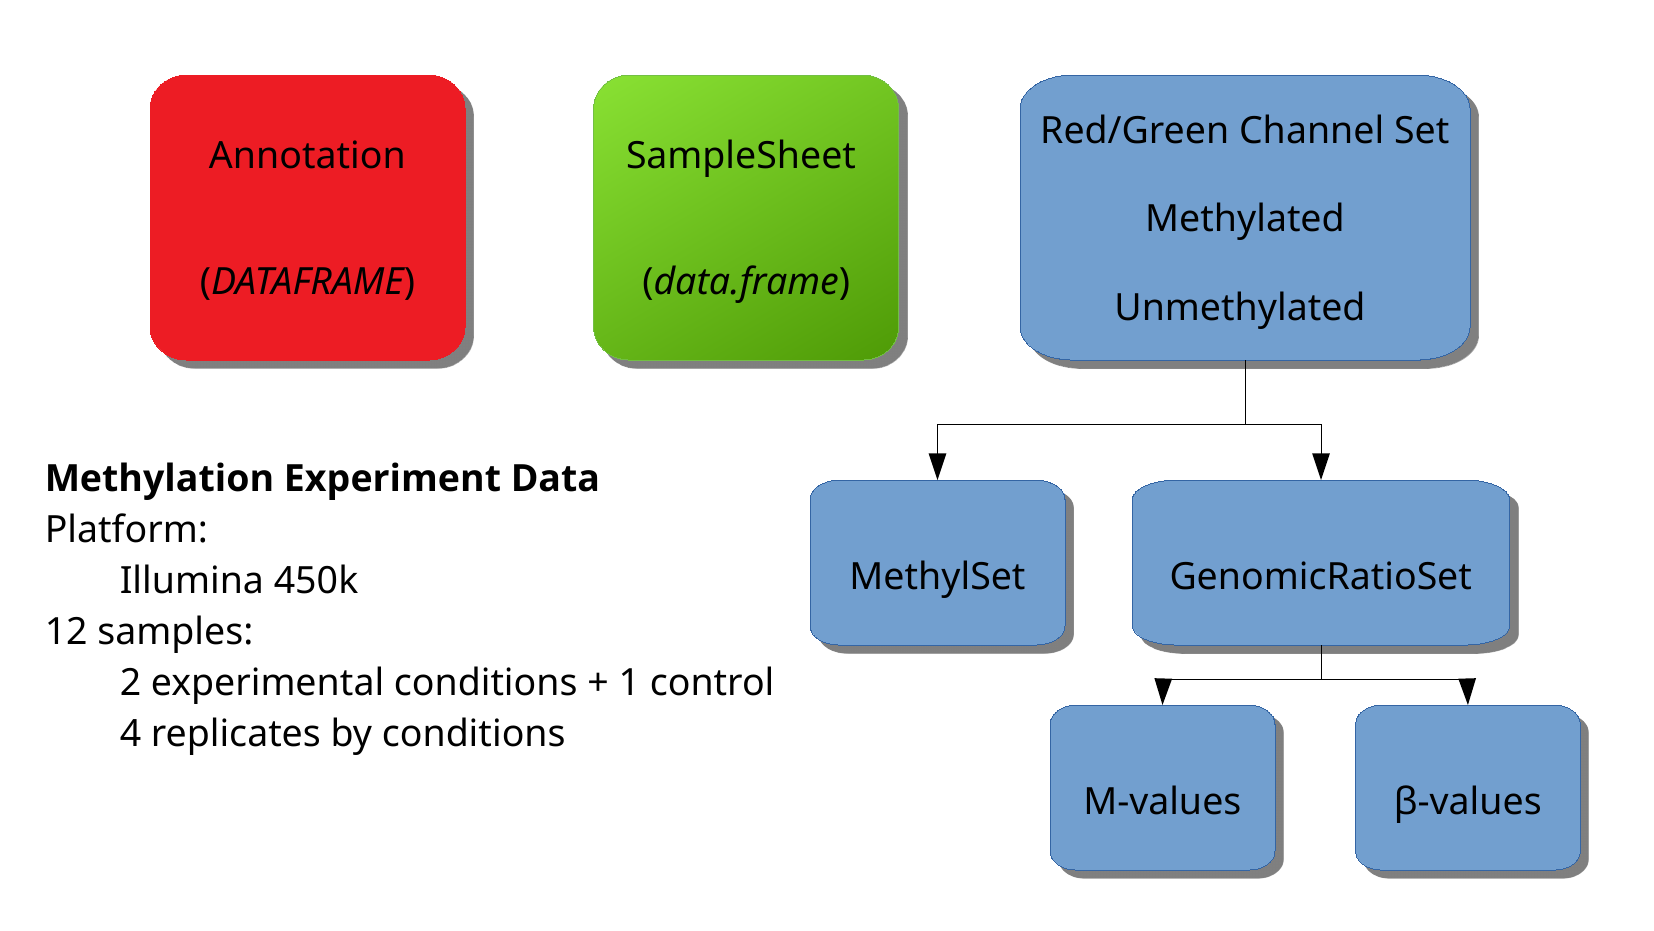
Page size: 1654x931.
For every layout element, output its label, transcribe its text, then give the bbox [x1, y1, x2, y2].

text_box MethylSet [811, 480, 1066, 646]
text_box Methylation Experiment Data Platform: Illumina 450k 12 samples: 2 experimental conditions + 1 control 4 replicates by conditions [30, 443, 811, 825]
text_box Red/Green Channel Set Methylated Unmethylated [1020, 75, 1471, 361]
text_box M-values [1050, 705, 1276, 871]
text_box β-values [1355, 705, 1581, 871]
text_box GenomicRatioSet [1132, 480, 1510, 646]
text_box SampleSheet (data.frame) [593, 75, 899, 361]
text_box Annotation (DATAFRAME) [150, 75, 466, 361]
